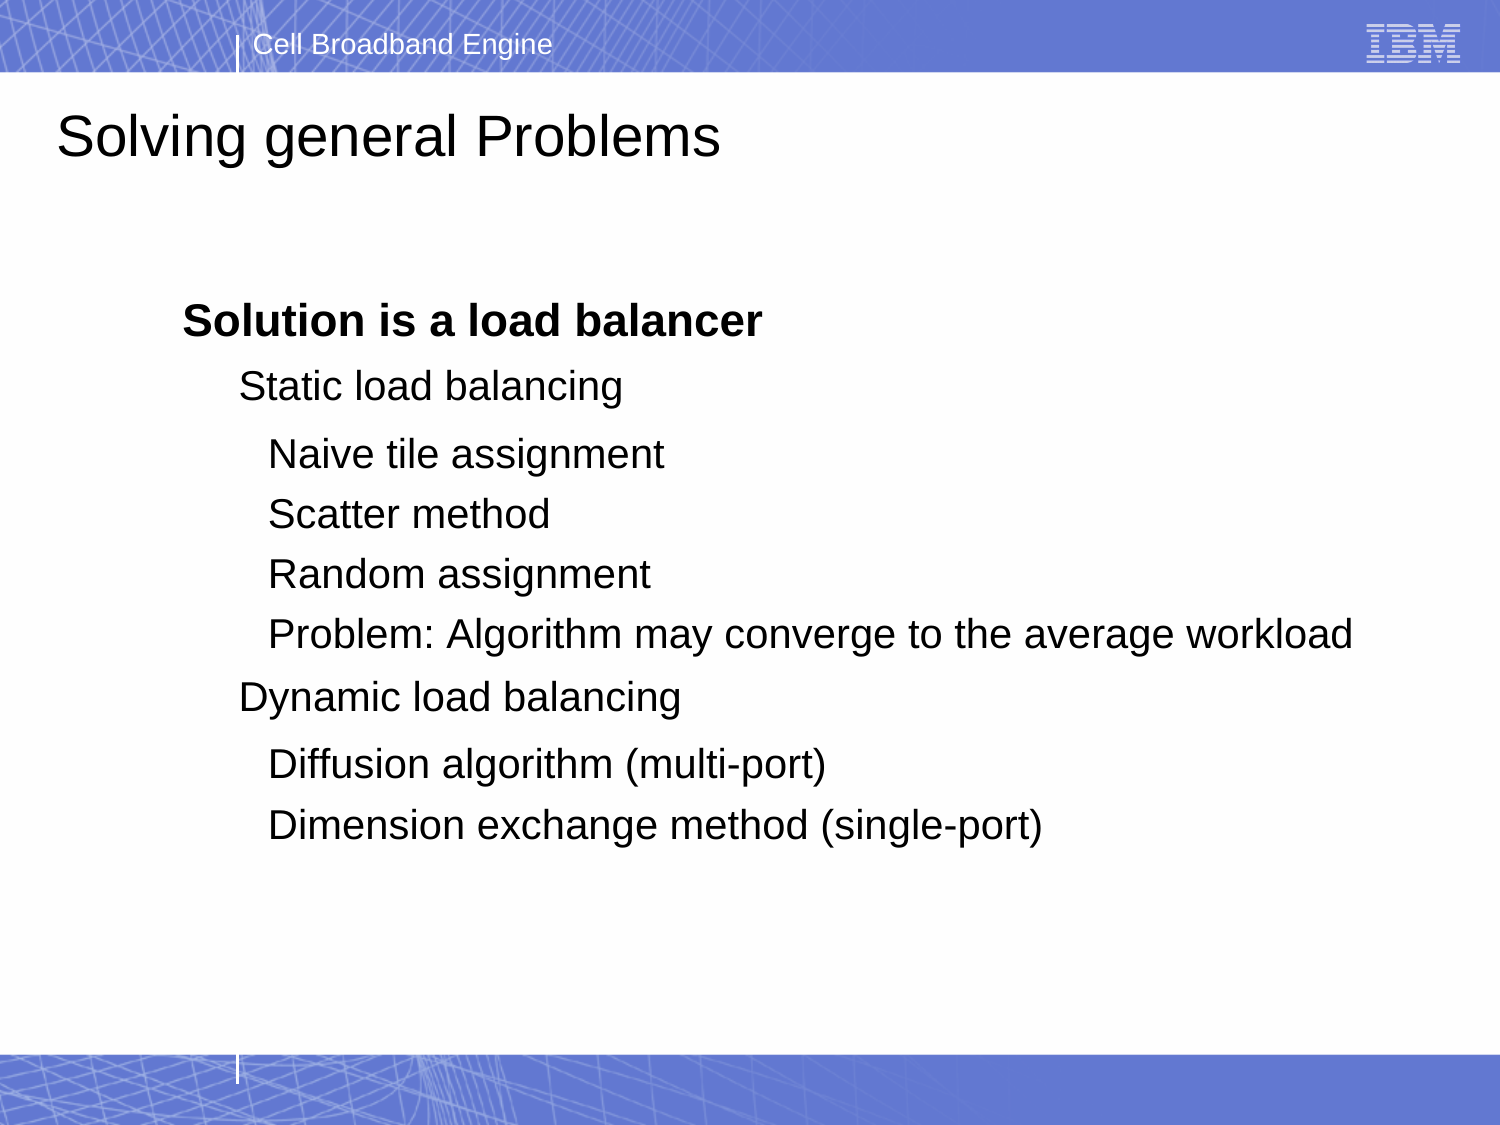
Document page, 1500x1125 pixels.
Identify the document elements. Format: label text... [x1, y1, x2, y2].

picture [1366, 24, 1462, 63]
title Solving general Problems [56, 97, 1410, 179]
list Solution is a load balancer Static load balancing Naive tile assignment Scatter method Random assignment Problem: Algorithm may converge to the average workload Dynamic load balancing Diffusion algorithm (multi-port) Dimension exchange method (single-port) [182, 291, 1389, 932]
